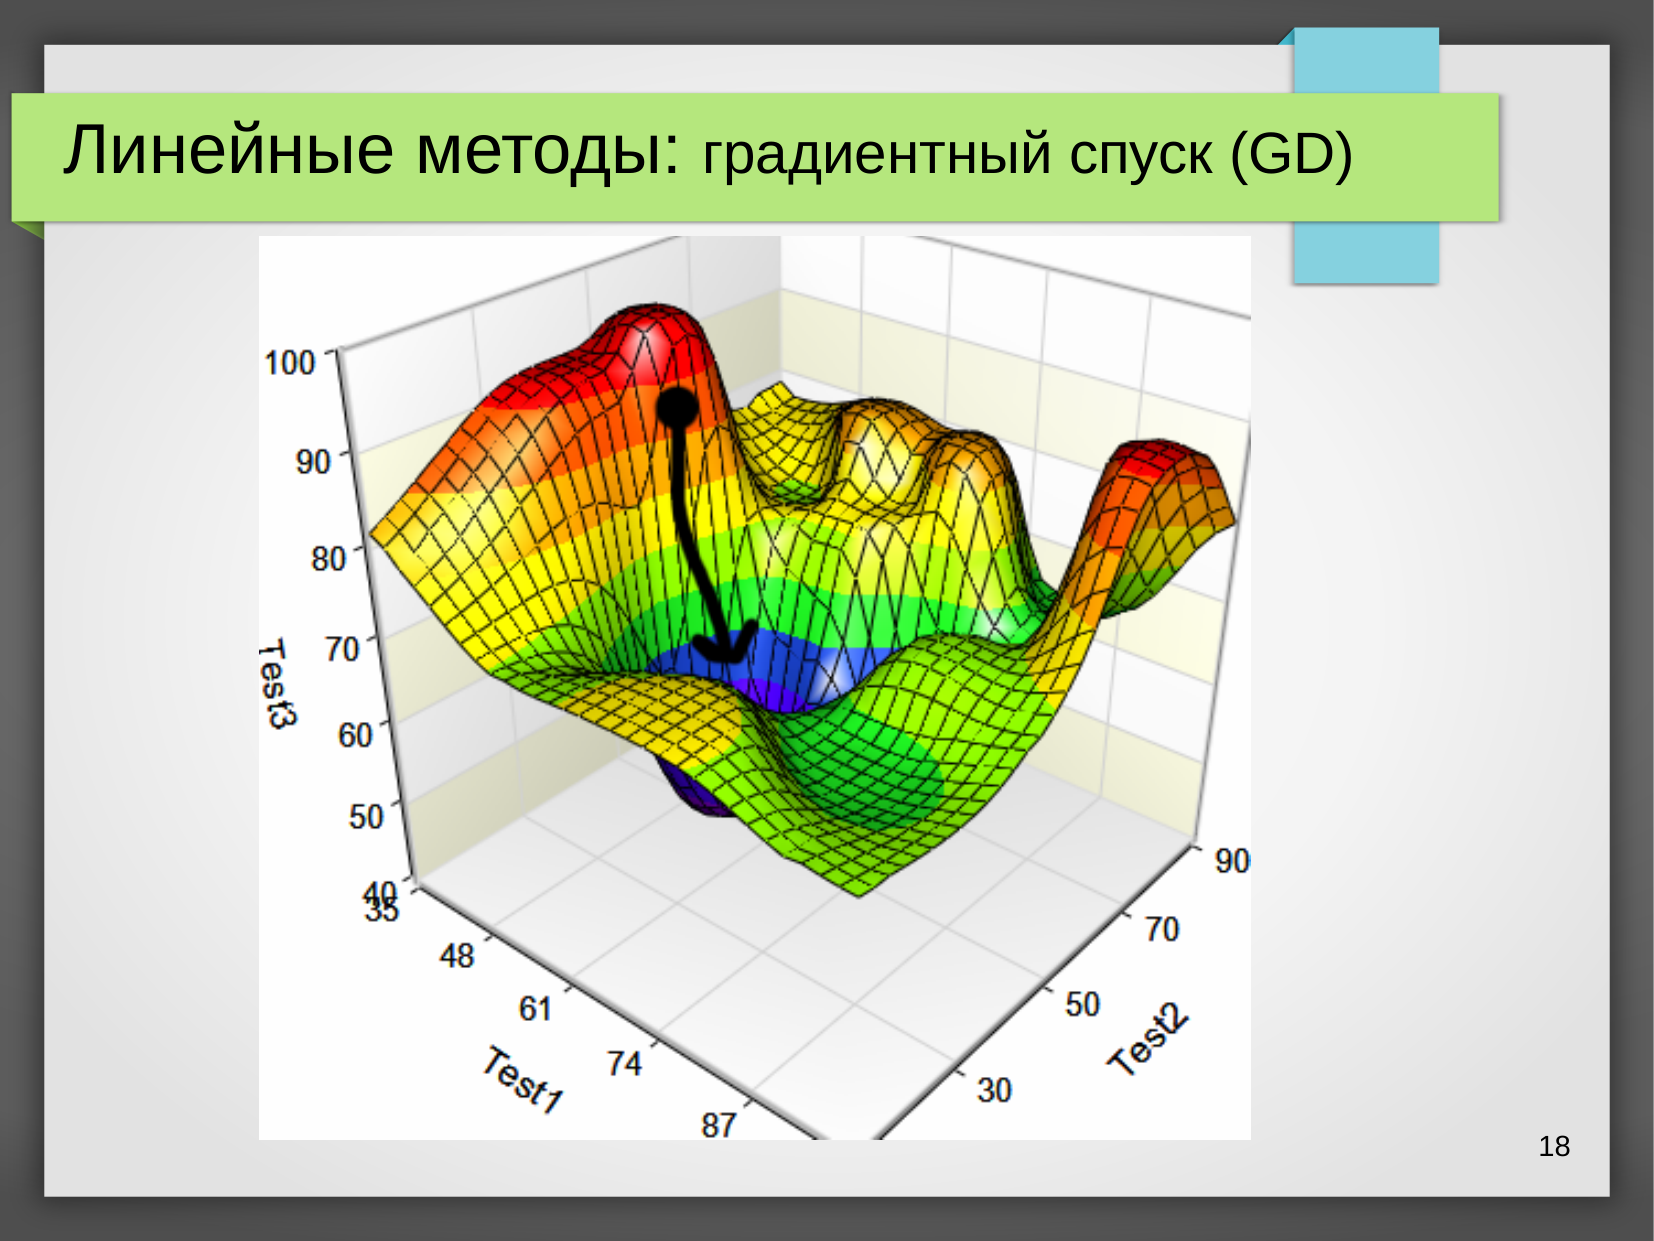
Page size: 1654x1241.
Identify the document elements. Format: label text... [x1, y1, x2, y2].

picture [0, 0, 1654, 1241]
title Линейные методы: градиентный спуск (GD) [63, 106, 1469, 193]
